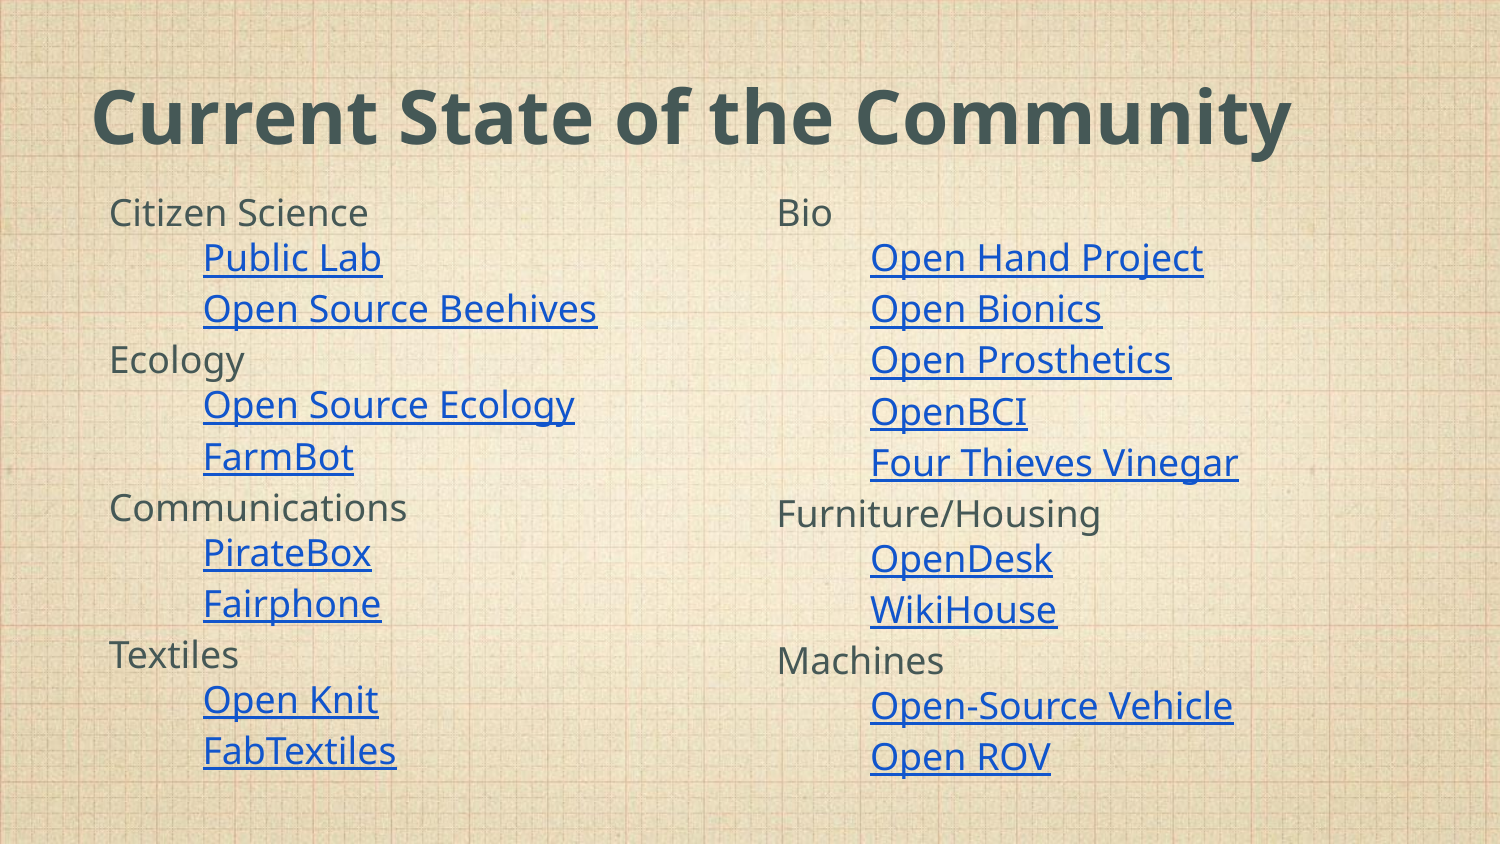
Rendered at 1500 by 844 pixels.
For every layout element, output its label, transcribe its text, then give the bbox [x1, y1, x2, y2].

title Current State of the Community [75, 33, 1425, 175]
picture [0, 0, 1500, 844]
list Citizen Science Public Lab Open Source Beehives Ecology Open Source Ecology FarmBot Communications PirateBox Fairphone Textiles Open Knit FabTextiles [75, 174, 742, 786]
list Bio Open Hand Project Open Bionics Open Prosthetics OpenBCI Four Thieves Vinegar Furniture/Housing OpenDesk WikiHouse Machines Open-Source Vehicle Open ROV [742, 174, 1410, 786]
